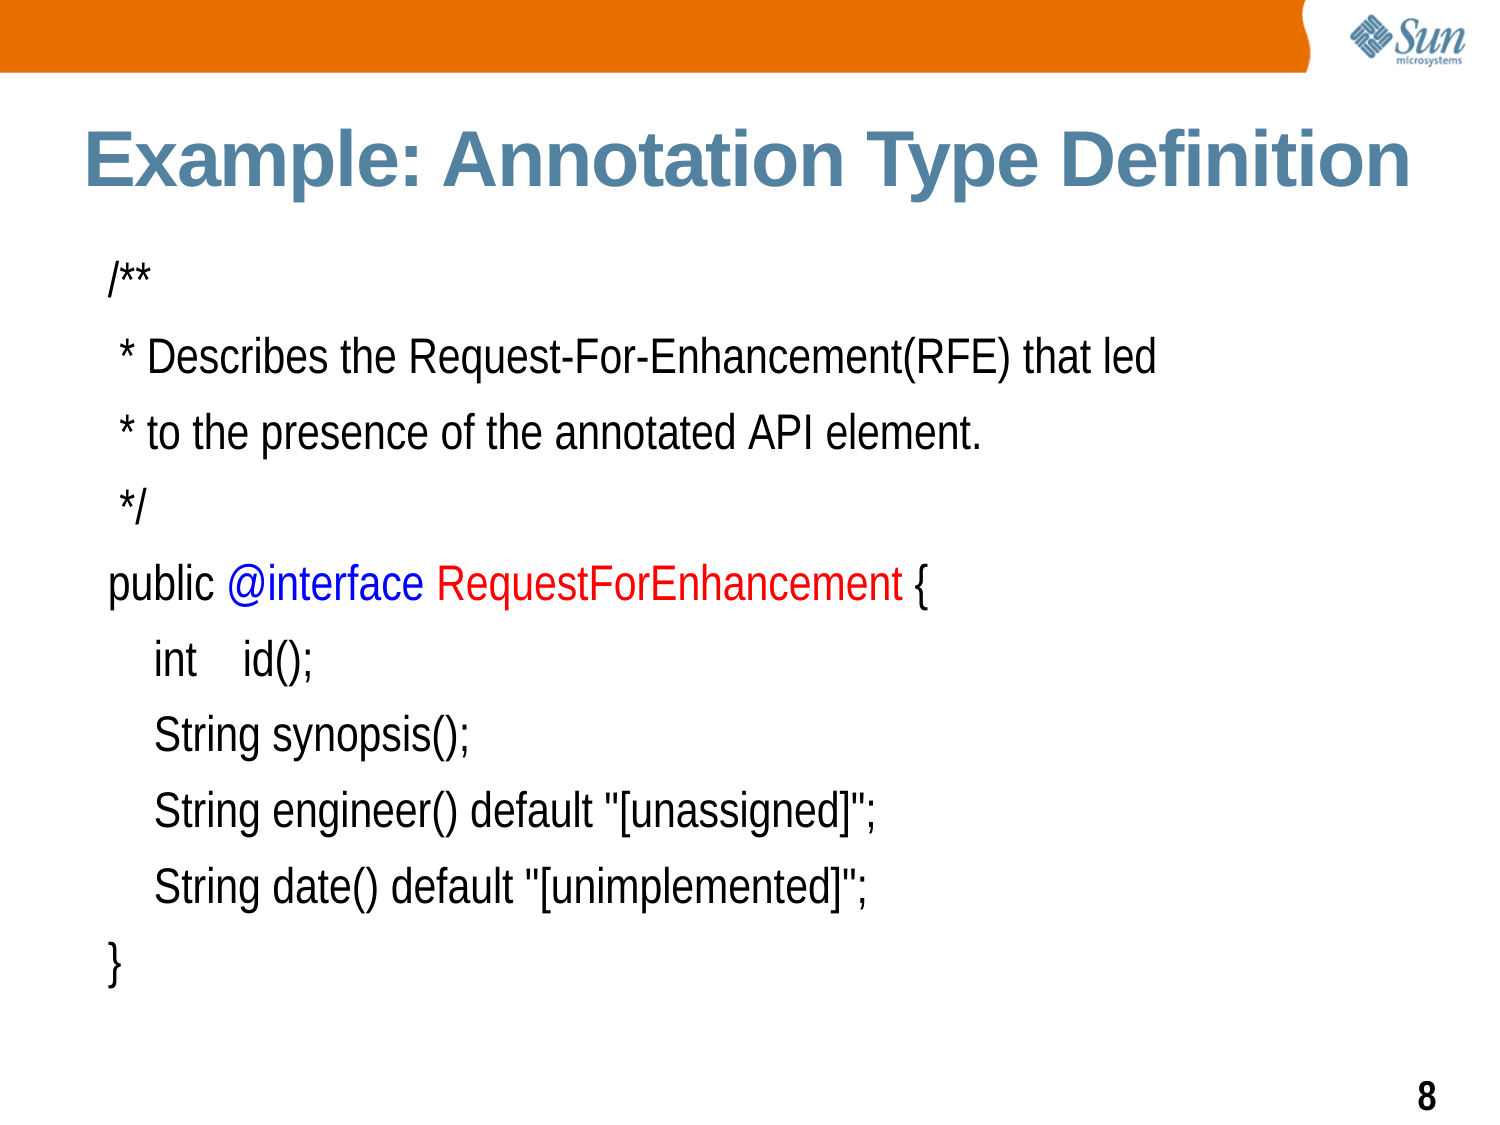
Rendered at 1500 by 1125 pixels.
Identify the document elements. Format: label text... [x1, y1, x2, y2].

title Example: Annotation Type Definition [83, 122, 1446, 264]
picture [0, 0, 1500, 75]
list /** * Describes the Request-For-Enhancement(RFE) that led * to the presence of the annotated API element. */ public @interface RequestForEnhancement { int id(); String synopsis(); String engineer() default "[unassigned]"; String date() default "[unimplemented]"; } [88, 258, 1445, 1089]
